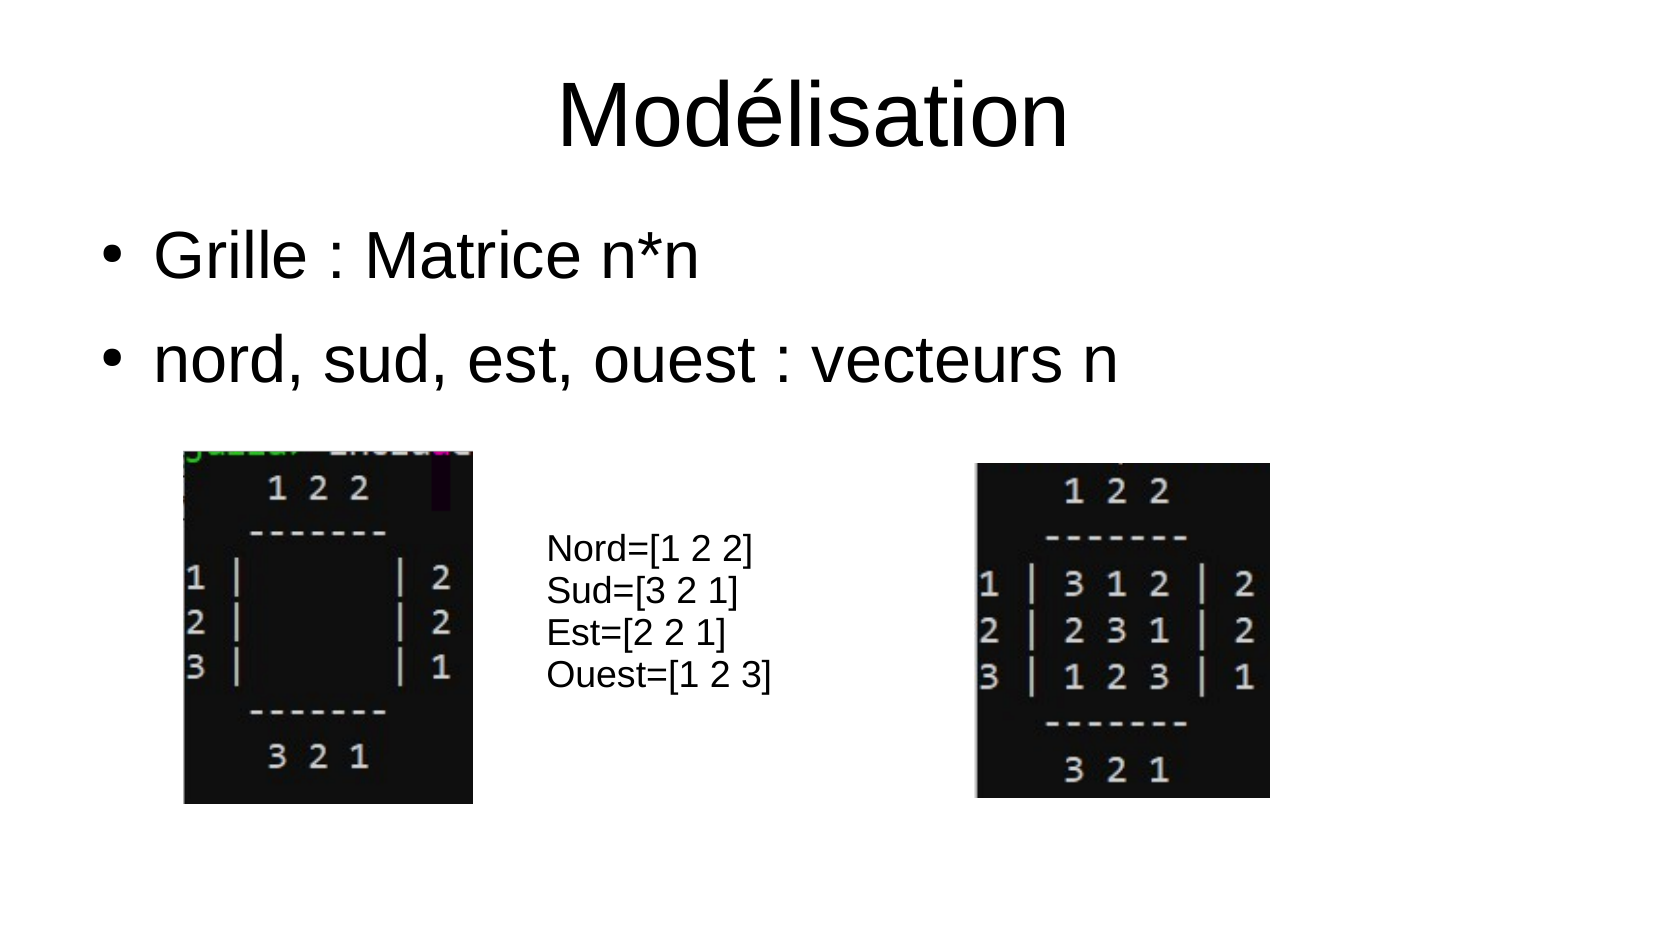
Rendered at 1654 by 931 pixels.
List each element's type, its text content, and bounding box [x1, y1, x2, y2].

text_box Nord=[1 2 2] Sud=[3 2 1] Est=[2 2 1] Ouest=[1 2 3] [531, 519, 798, 703]
picture [974, 463, 1270, 798]
picture [183, 448, 473, 804]
list Grille : Matrice n*n nord, sud, est, ouest : vecteurs n [82, 217, 1571, 502]
title Modélisation [82, 37, 1571, 193]
